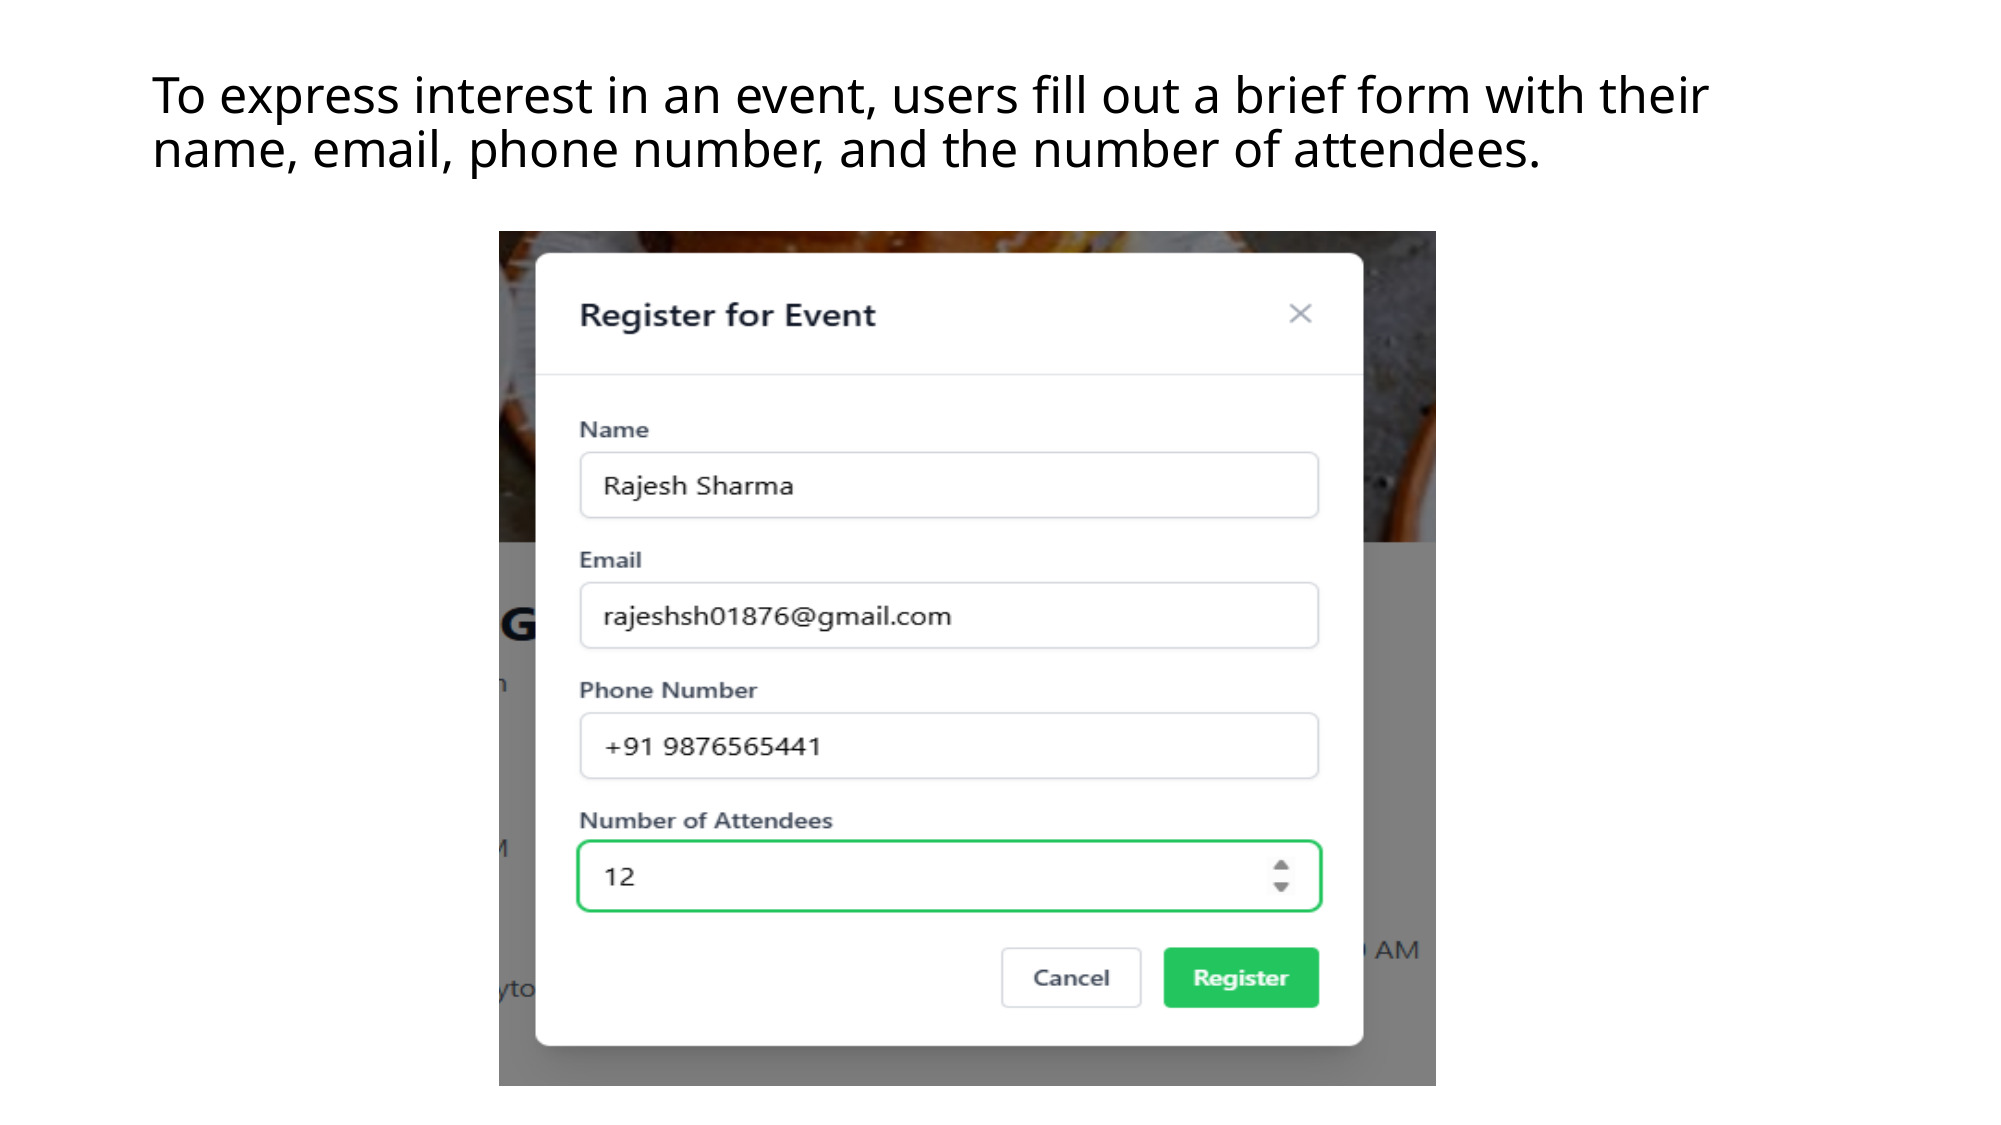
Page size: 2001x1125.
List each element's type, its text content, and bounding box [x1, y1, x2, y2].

picture [499, 232, 1436, 1086]
title To express interest in an event, users fill out a brief form with their name, email, phone number, and the number of attendees. [137, 37, 1863, 212]
